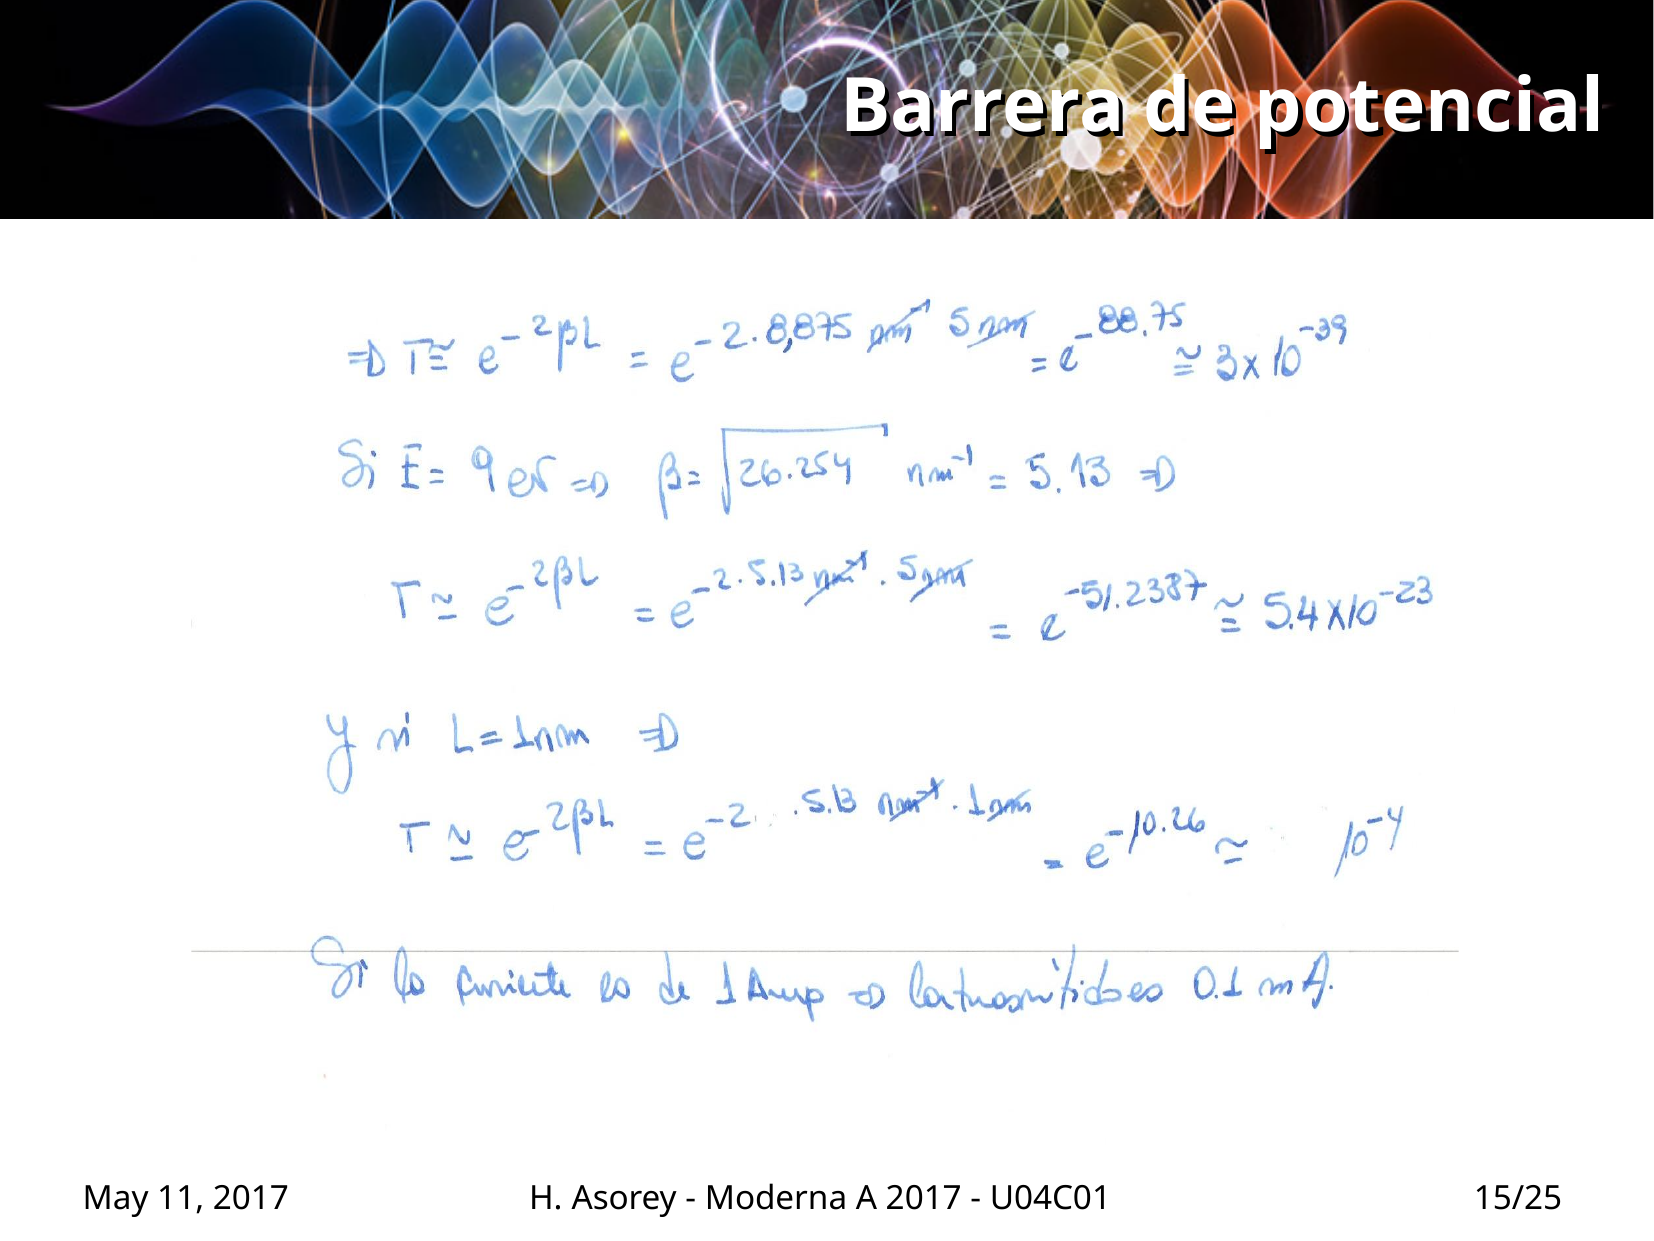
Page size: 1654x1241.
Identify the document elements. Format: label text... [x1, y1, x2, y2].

title Barrera de potencial [45, 15, 1606, 191]
picture [0, 0, 1654, 219]
picture [191, 255, 1459, 1156]
